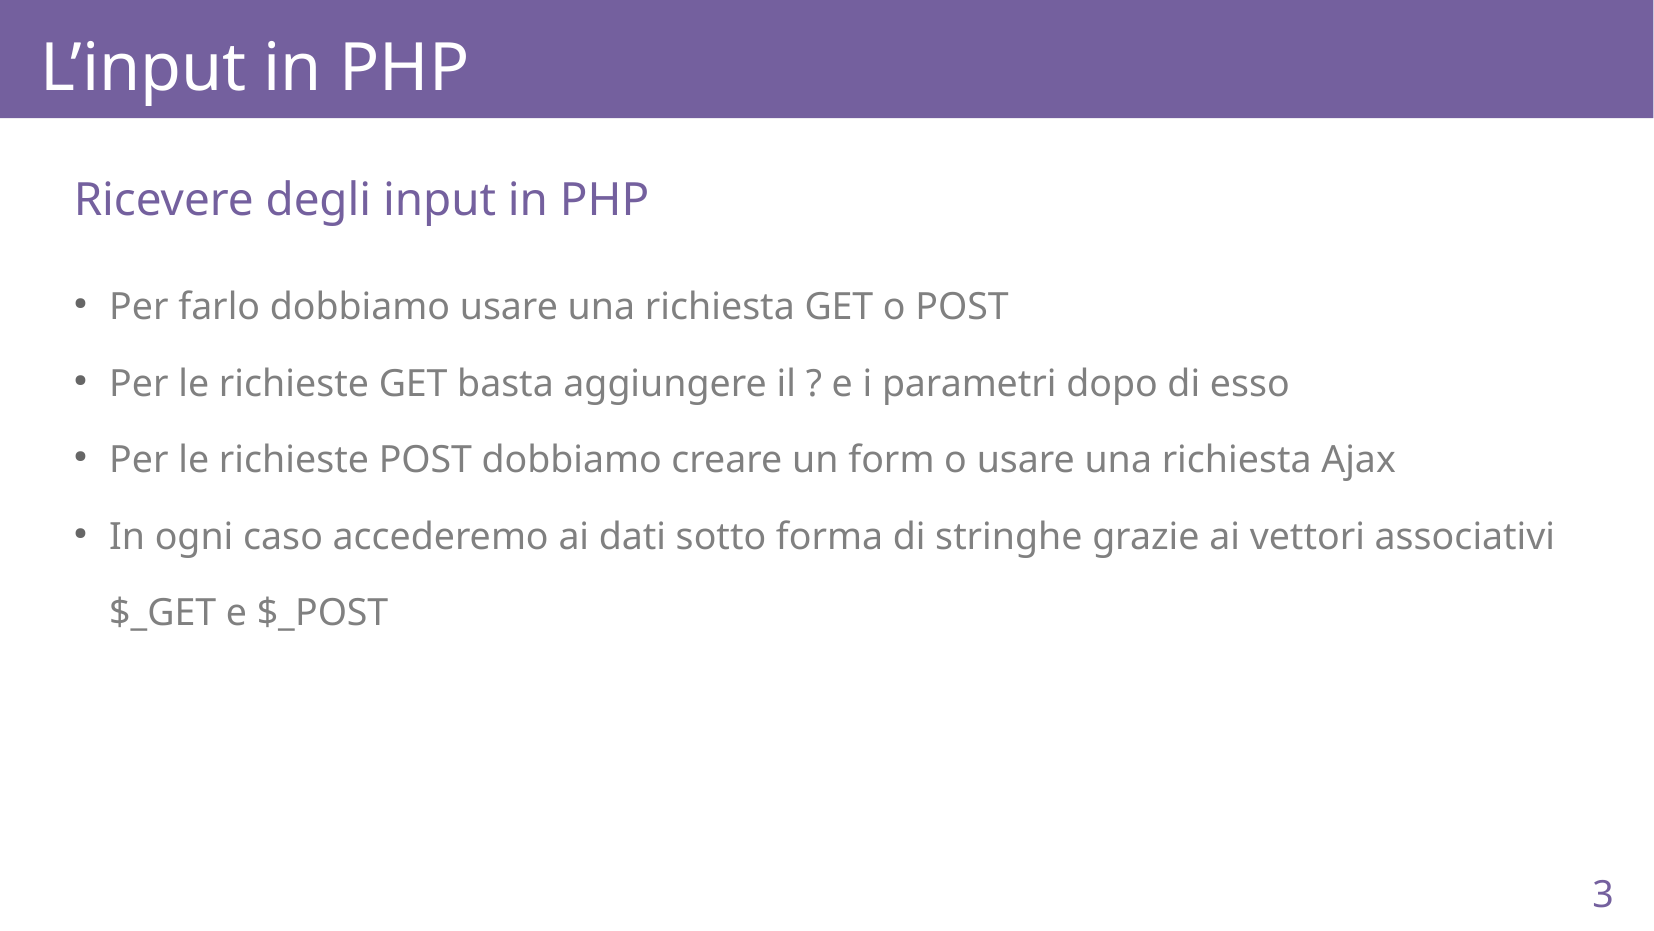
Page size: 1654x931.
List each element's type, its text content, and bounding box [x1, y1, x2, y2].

text_box <numero> [1510, 860, 1654, 931]
text_box Per farlo dobbiamo usare una richiesta GET o POST Per le richieste GET basta aggiungere il ? e i parametri dopo di esso Per le richieste POST dobbiamo creare un form o usare una richiesta Ajax In ogni caso accederemo ai dati sotto forma di stringhe grazie ai vettori associativi $_GET e $_POST [59, 246, 1599, 599]
text_box Ricevere degli input in PHP [59, 158, 1107, 229]
text_box L’input in PHP [25, 11, 942, 107]
text_box [0, 0, 1654, 119]
